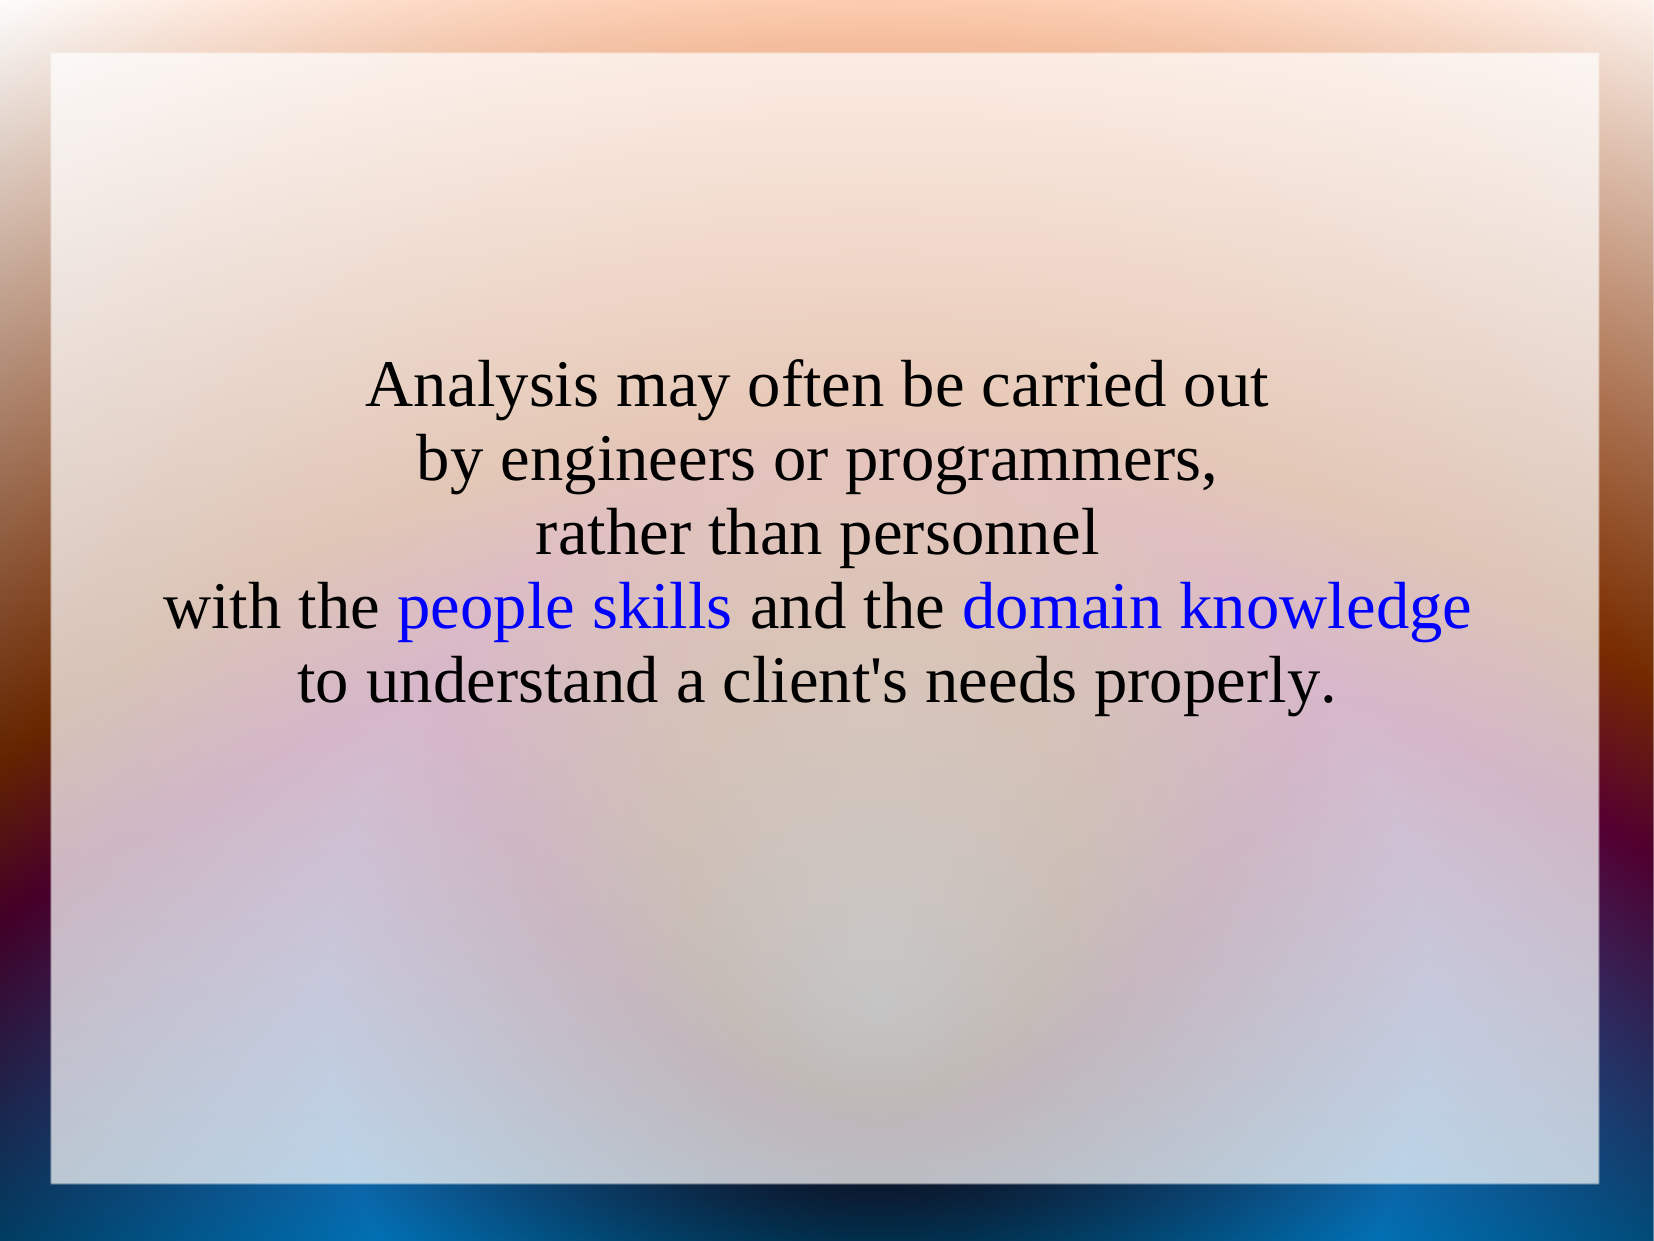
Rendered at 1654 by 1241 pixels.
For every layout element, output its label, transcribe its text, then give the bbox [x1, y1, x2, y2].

subtitle Analysis may often be carried out by engineers or programmers, rather than personnel with the people skills and the domain knowledge to understand a client's needs properly. [82, 55, 1571, 1010]
picture [0, 0, 1654, 1241]
